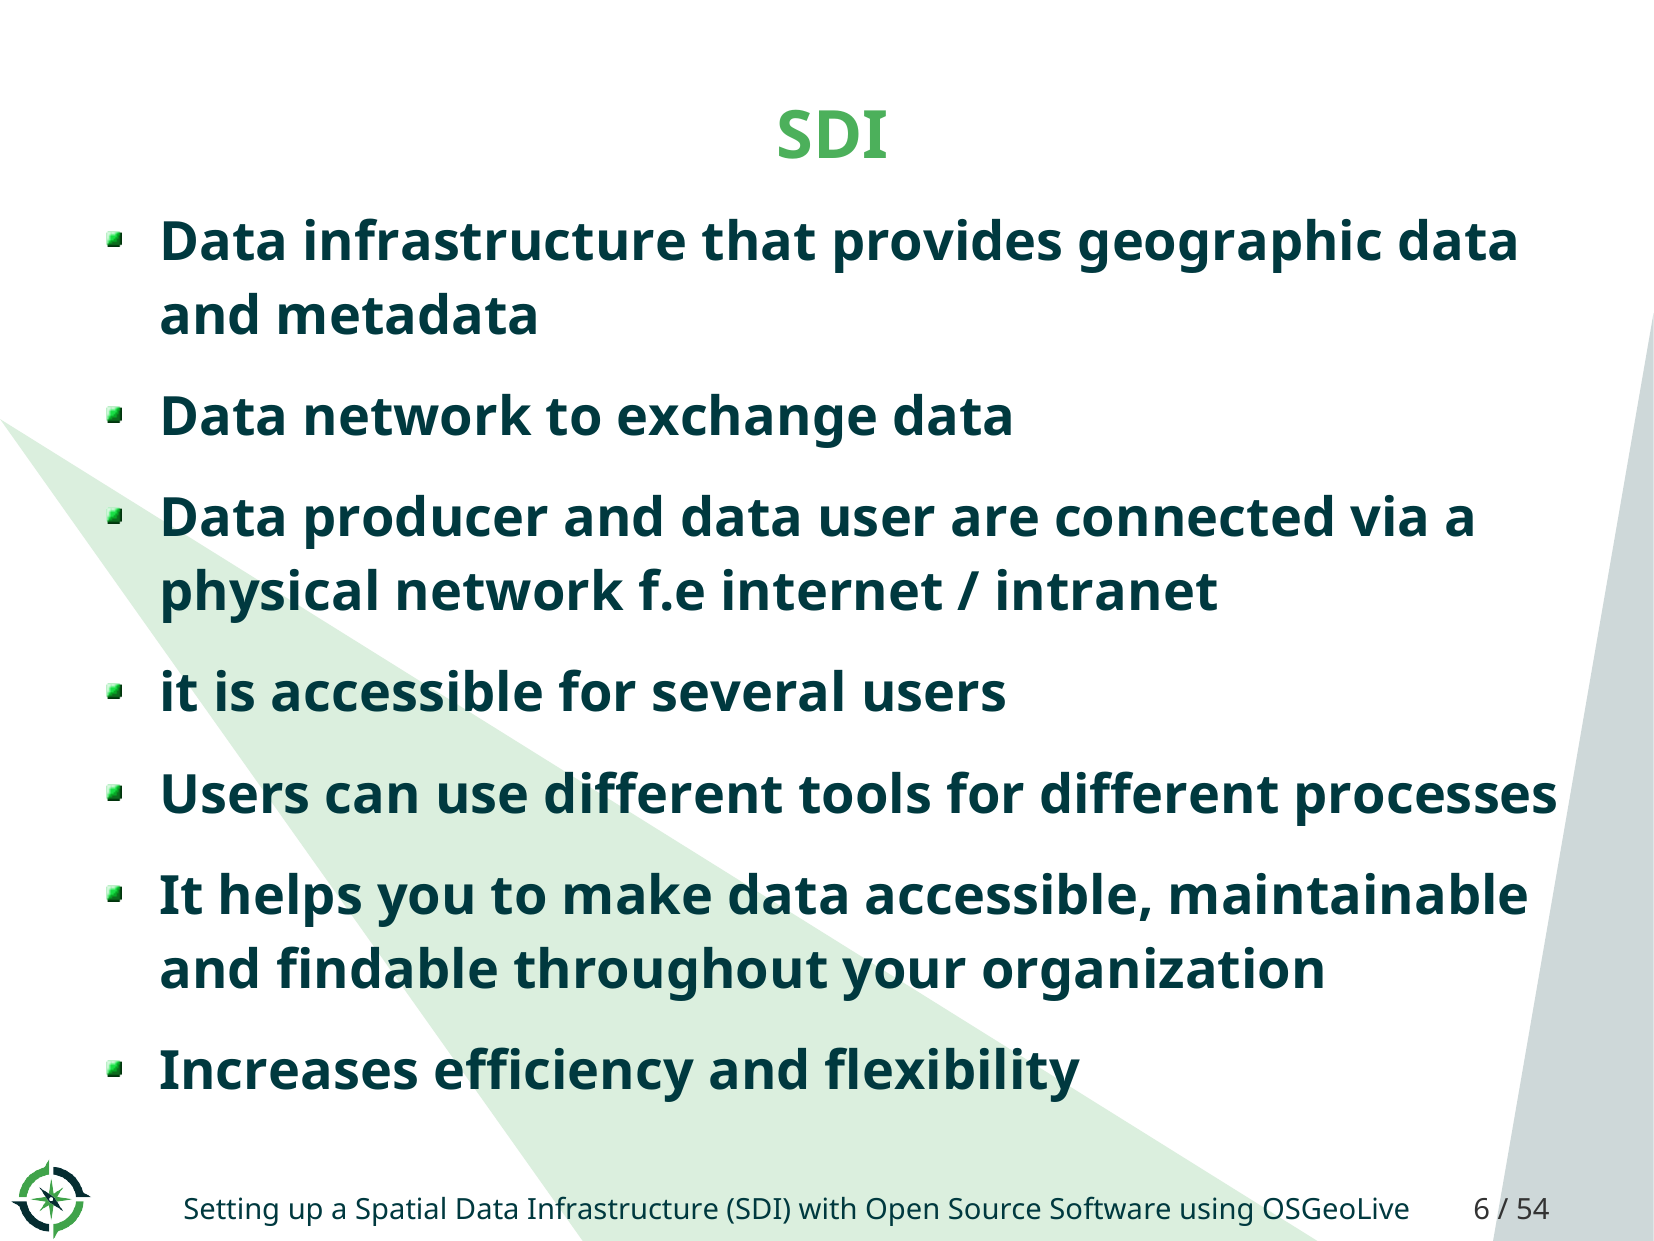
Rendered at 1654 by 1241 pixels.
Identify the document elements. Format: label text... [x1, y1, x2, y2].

title SDI [88, 59, 1577, 202]
list Data infrastructure that provides geographic data and metadata Data network to exchange data Data producer and data user are connected via a physical network f.e internet / intranet it is accessible for several users Users can use different tools for different processes It helps you to make data accessible, maintainable and findable throughout your organization Increases efficiency and flexibility [88, 202, 1577, 1123]
picture [10, 1158, 92, 1240]
